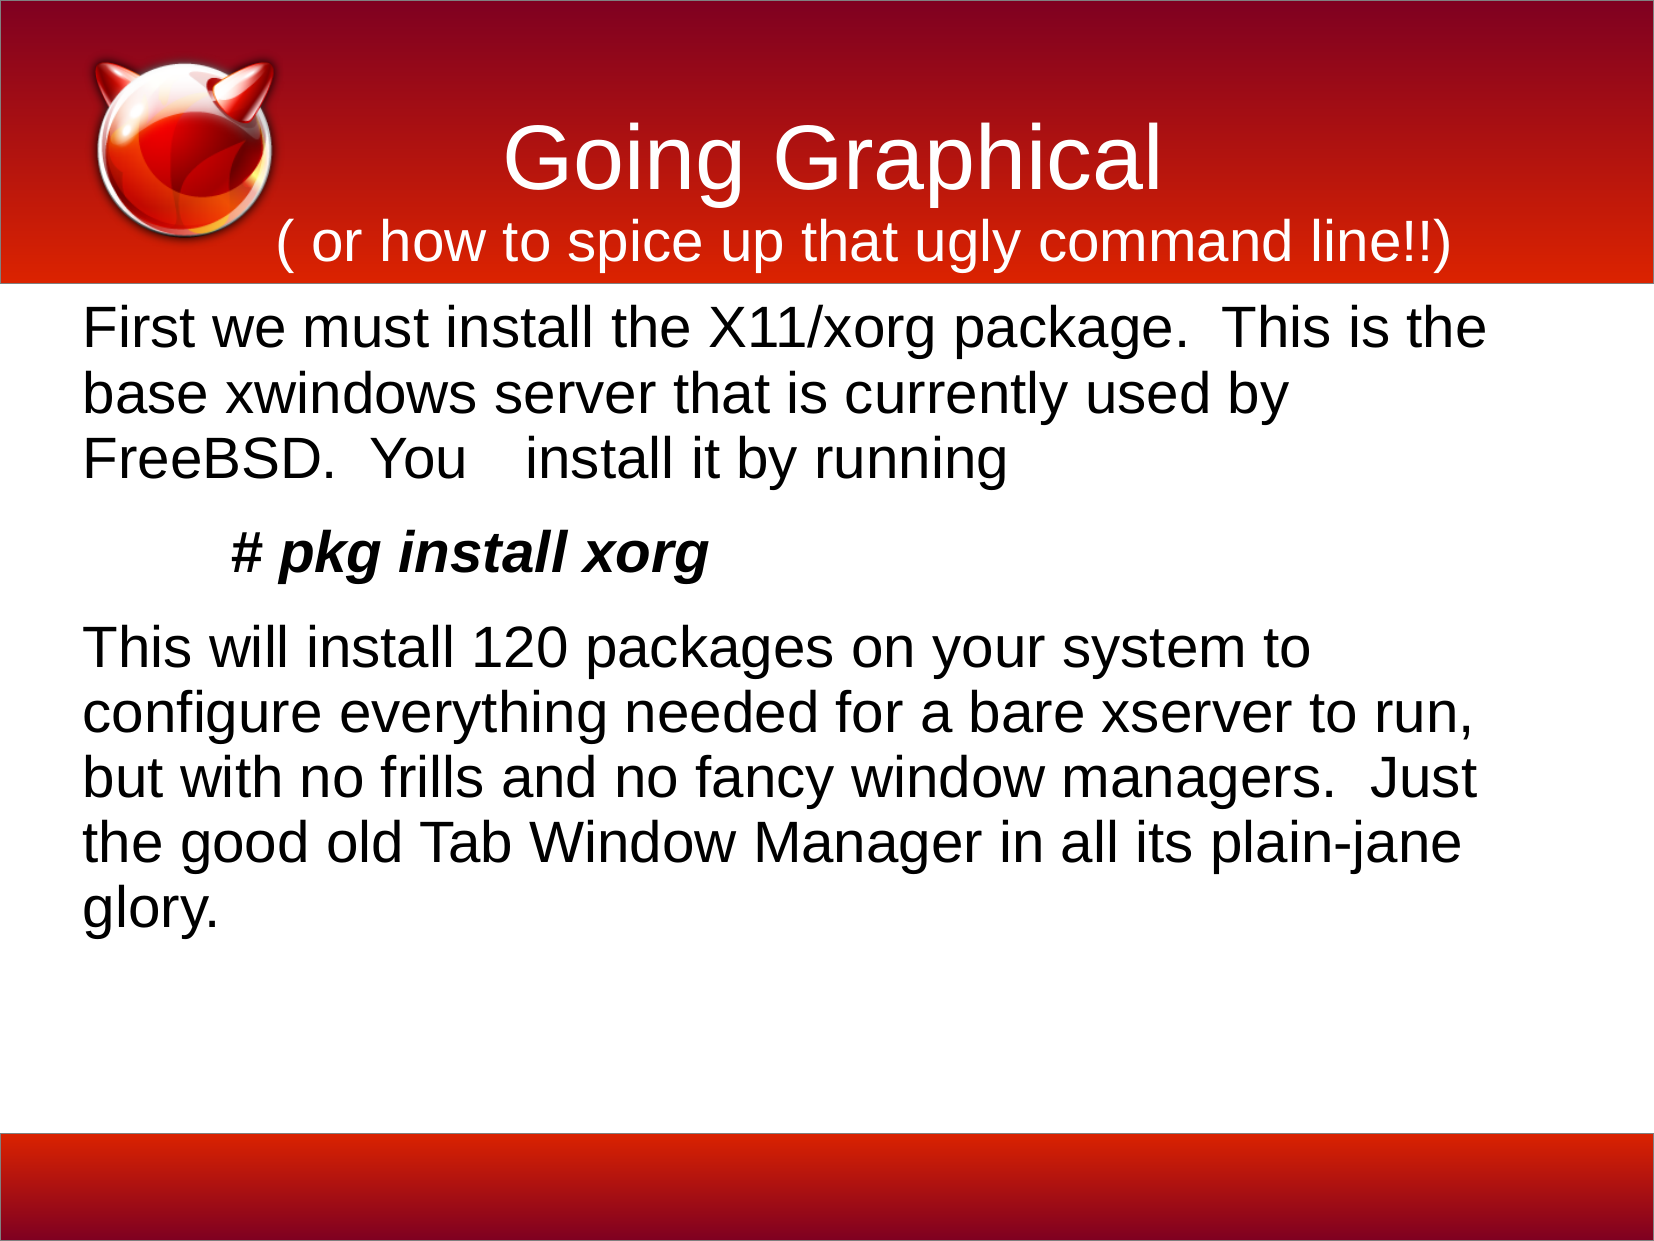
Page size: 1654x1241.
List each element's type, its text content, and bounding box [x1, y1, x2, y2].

title Going Graphical ( or how to spice up that ugly command line!!) [82, 49, 1536, 295]
list First we must install the X11/xorg package. This is the base xwindows server that is currently used by FreeBSD. You install it by running # pkg install xorg This will install 120 packages on your system to configure everything needed for a bare xserver to run, but with no frills and no fancy window managers. Just the good old Tab Window Manager in all its plain-jane glory. [82, 295, 1538, 1010]
